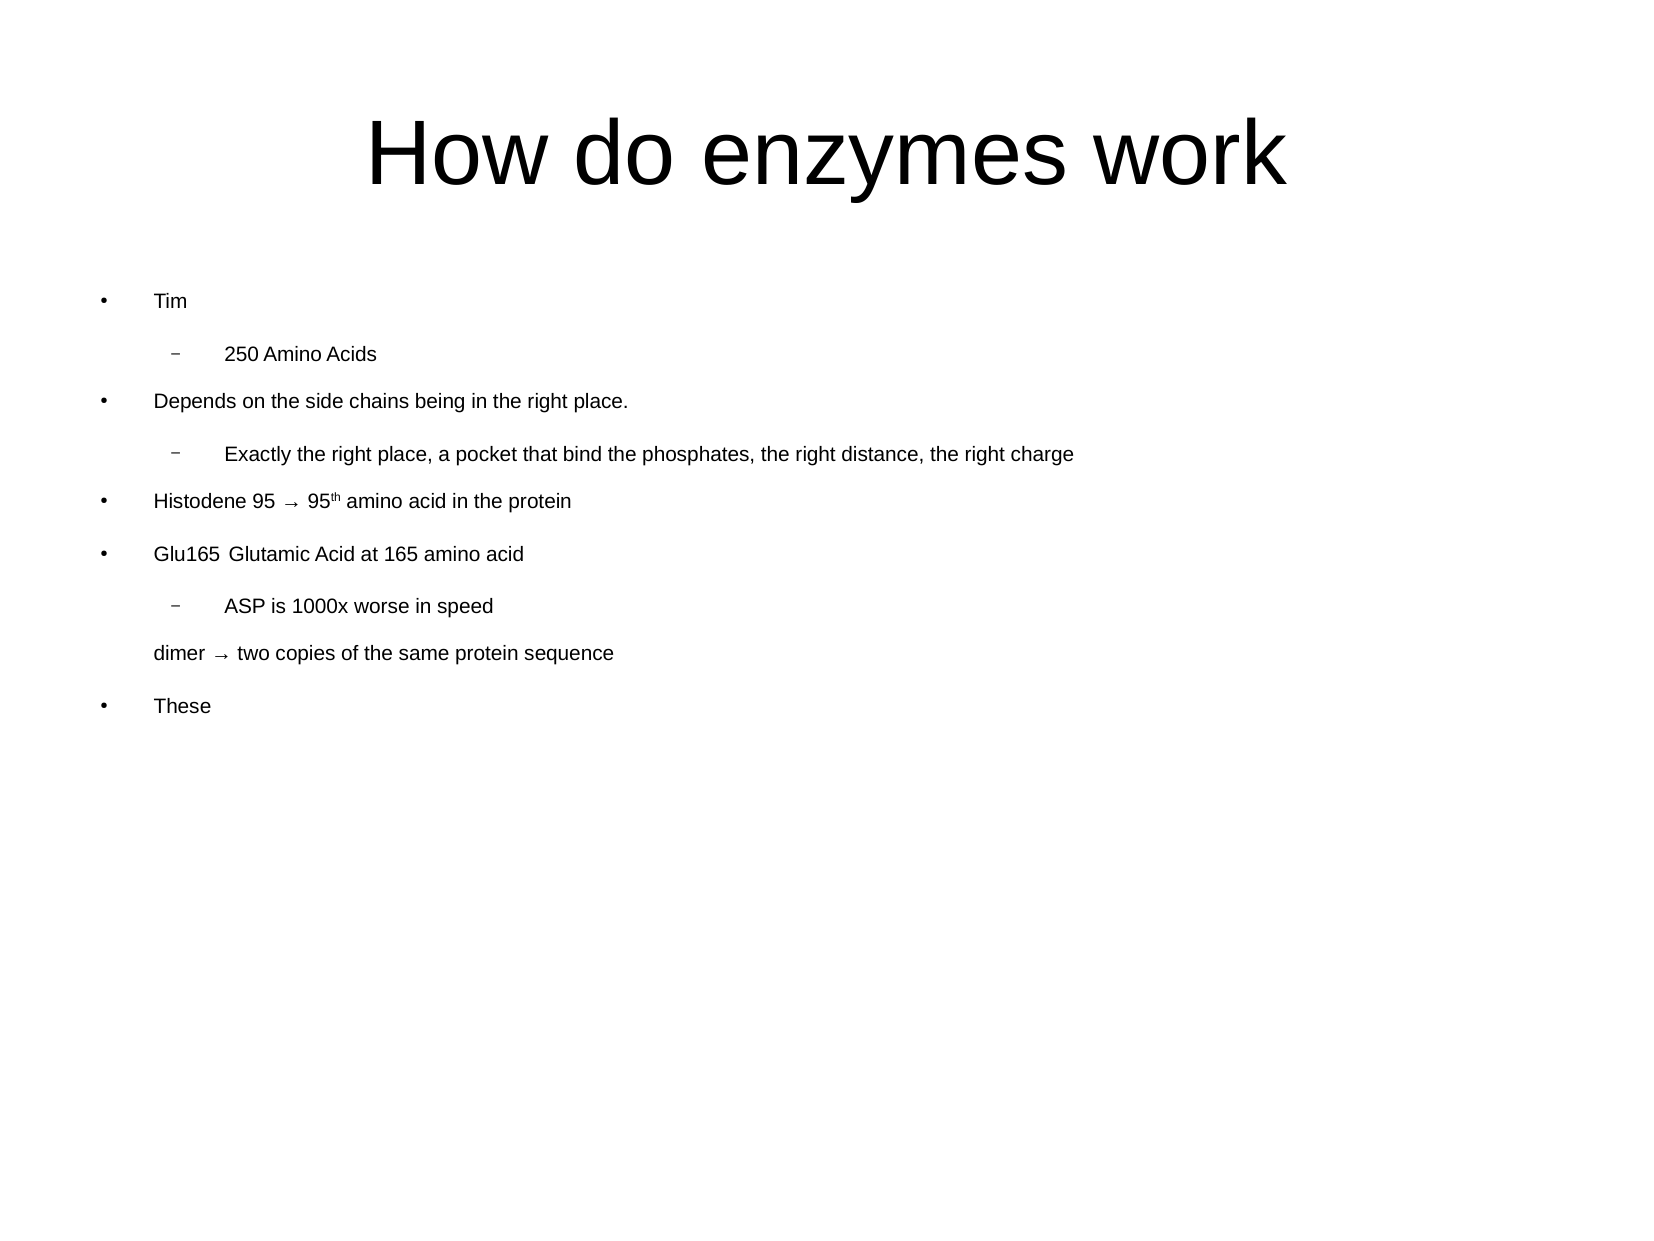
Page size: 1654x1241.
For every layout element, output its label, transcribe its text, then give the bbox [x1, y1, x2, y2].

list Tim 250 Amino Acids Depends on the side chains being in the right place. Exactly the right place, a pocket that bind the phosphates, the right distance, the right charge Histodene 95 → 95th amino acid in the protein Glu165 Glutamic Acid at 165 amino acid ASP is 1000x worse in speed dimer → two copies of the same protein sequence These [82, 290, 1571, 1216]
title How do enzymes work [82, 49, 1571, 257]
